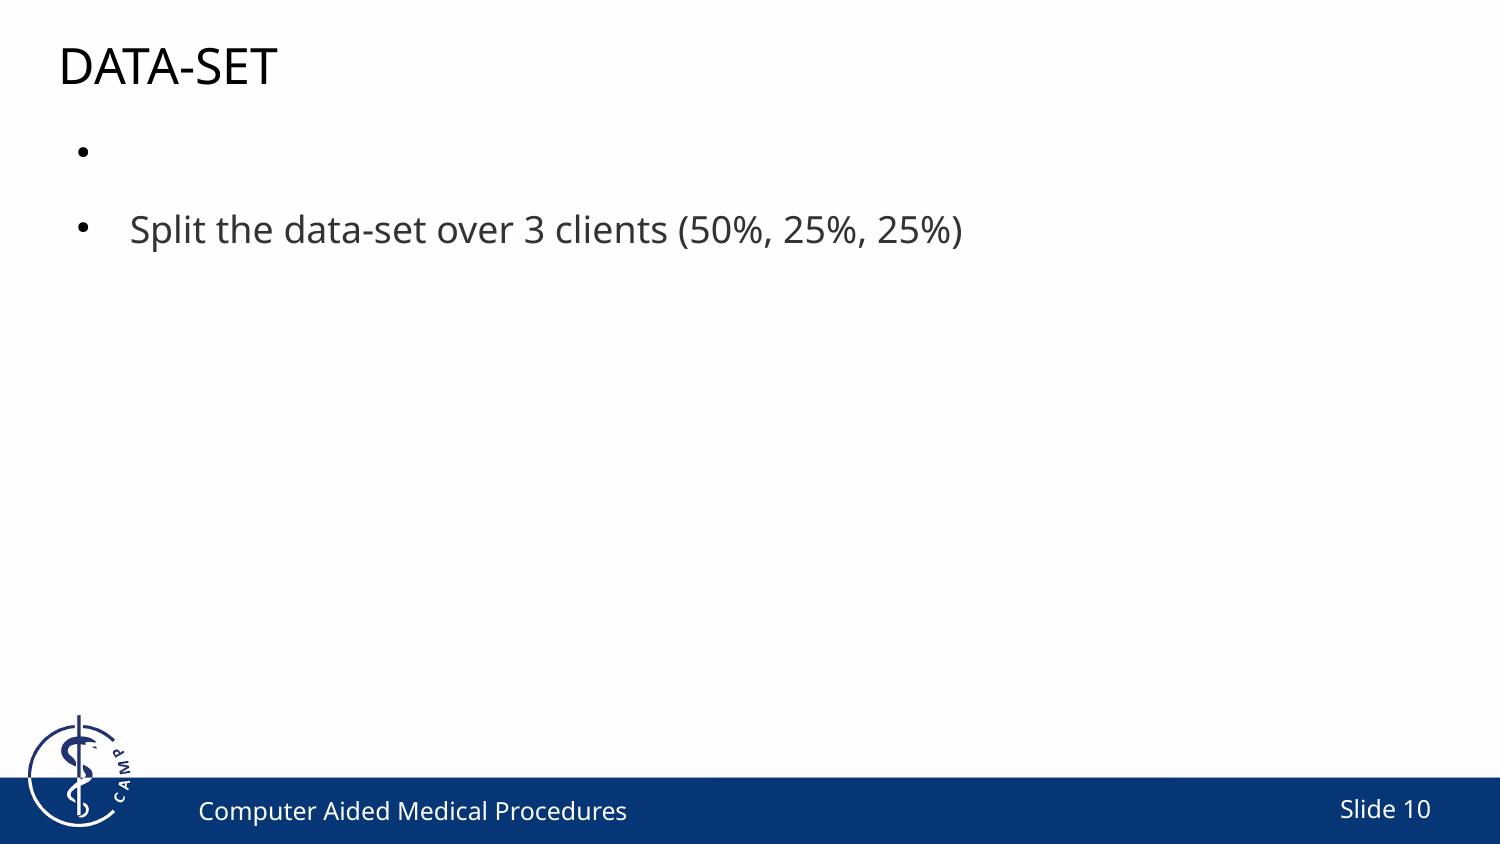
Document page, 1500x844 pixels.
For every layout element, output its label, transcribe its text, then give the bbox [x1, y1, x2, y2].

picture [0, 0, 1500, 844]
title DATA-SET [58, 28, 1438, 104]
list Split the data-set over 3 clients (50%, 25%, 25%) [58, 131, 1441, 760]
text_box Slide <number> [1325, 778, 1500, 844]
text_box Computer Aided Medical Procedures [183, 778, 800, 844]
